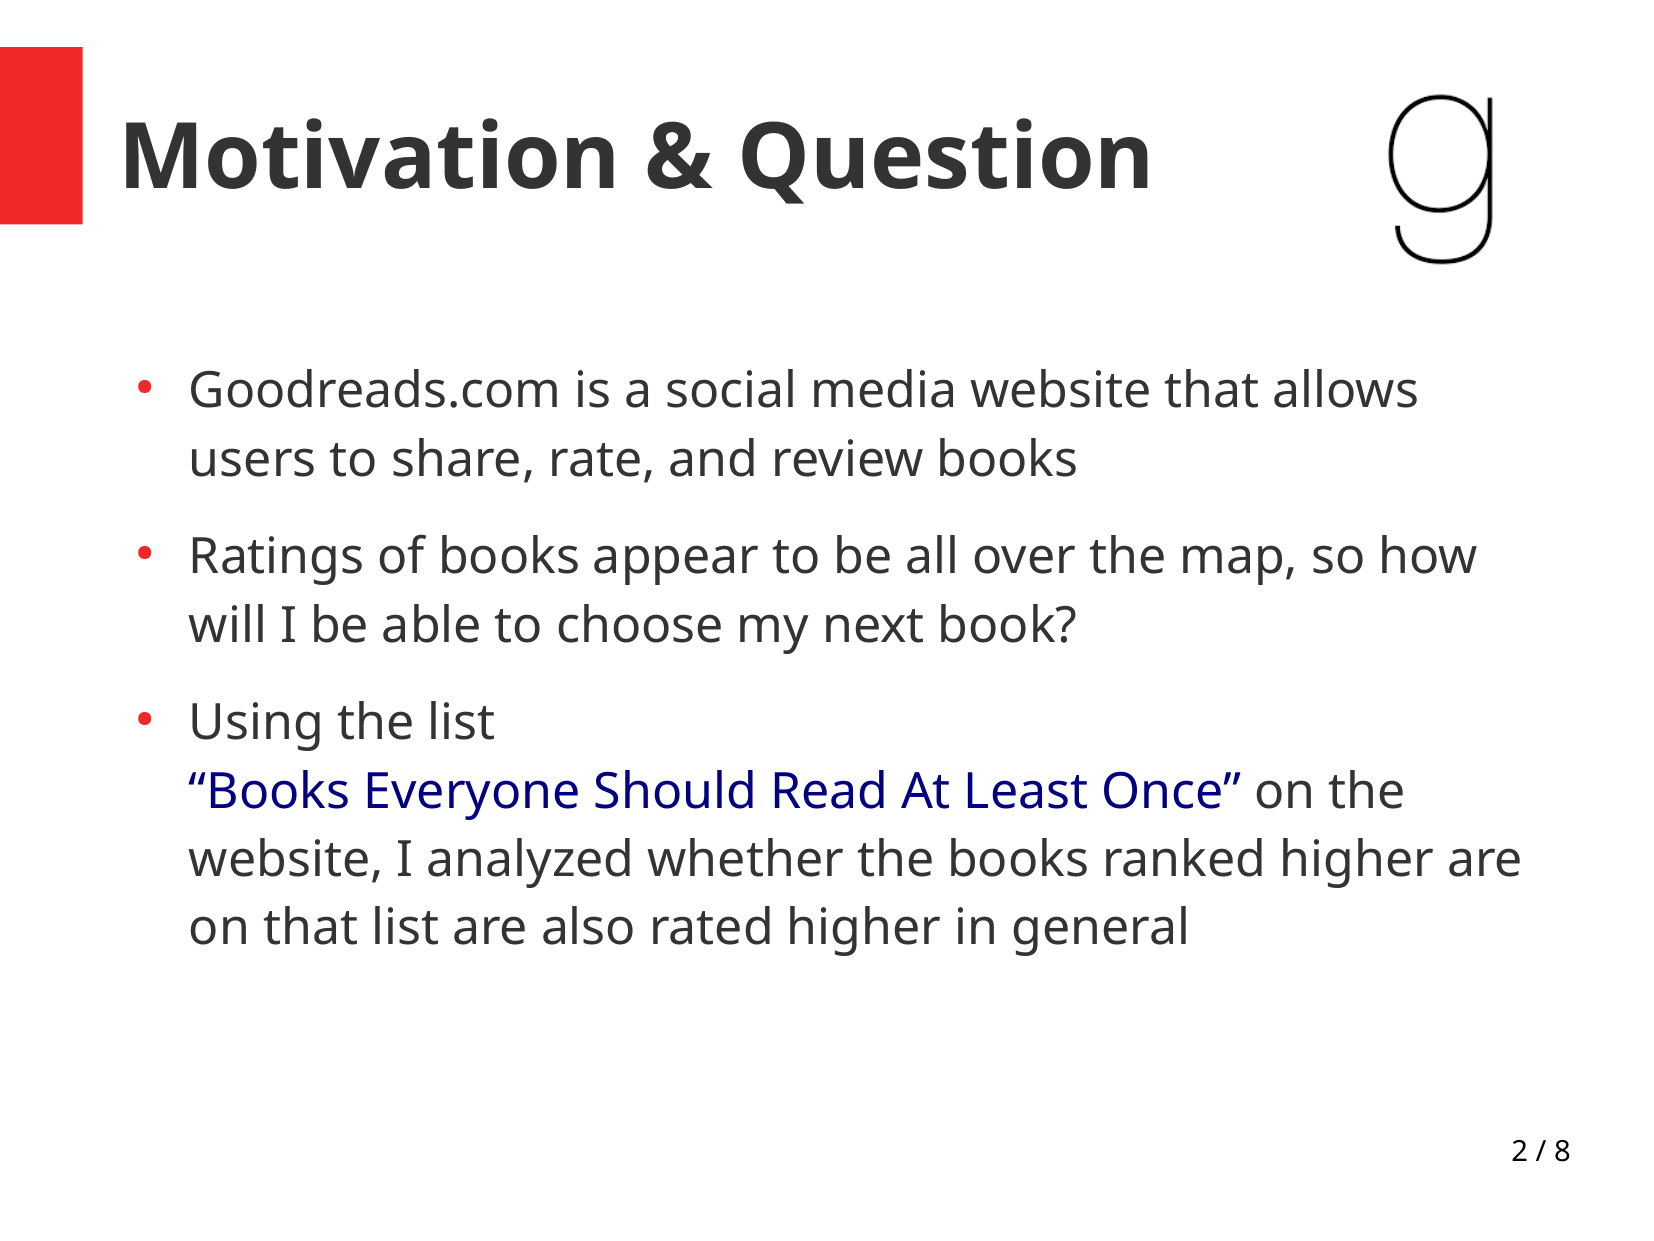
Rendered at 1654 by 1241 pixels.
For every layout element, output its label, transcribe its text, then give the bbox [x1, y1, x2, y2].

picture [1305, 44, 1576, 316]
title Motivation & Question [118, 49, 1305, 257]
list Goodreads.com is a social media website that allows users to share, rate, and review books Ratings of books appear to be all over the map, so how will I be able to choose my next book? Using the list “Books Everyone Should Read At Least Once” on the website, I analyzed whether the books ranked higher are on that list are also rated higher in general [118, 354, 1536, 1074]
